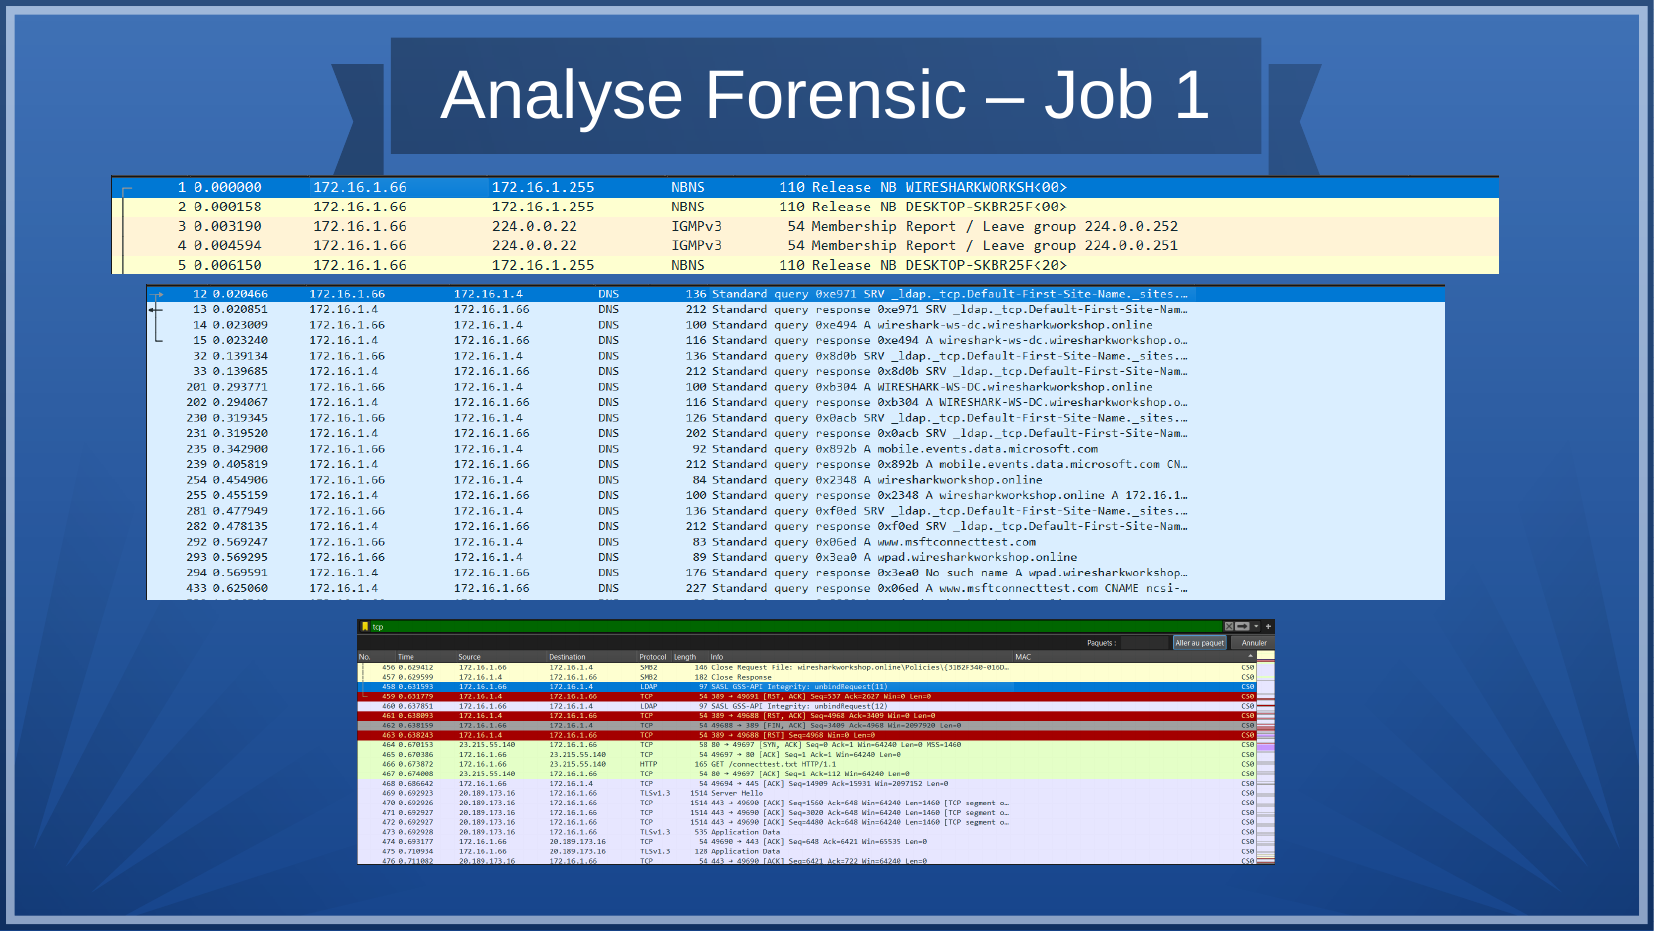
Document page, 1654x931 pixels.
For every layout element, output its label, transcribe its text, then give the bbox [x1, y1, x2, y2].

picture [146, 284, 1445, 600]
title Analyse Forensic – Job 1 [389, 35, 1264, 154]
picture [111, 175, 1499, 274]
picture [357, 619, 1275, 865]
